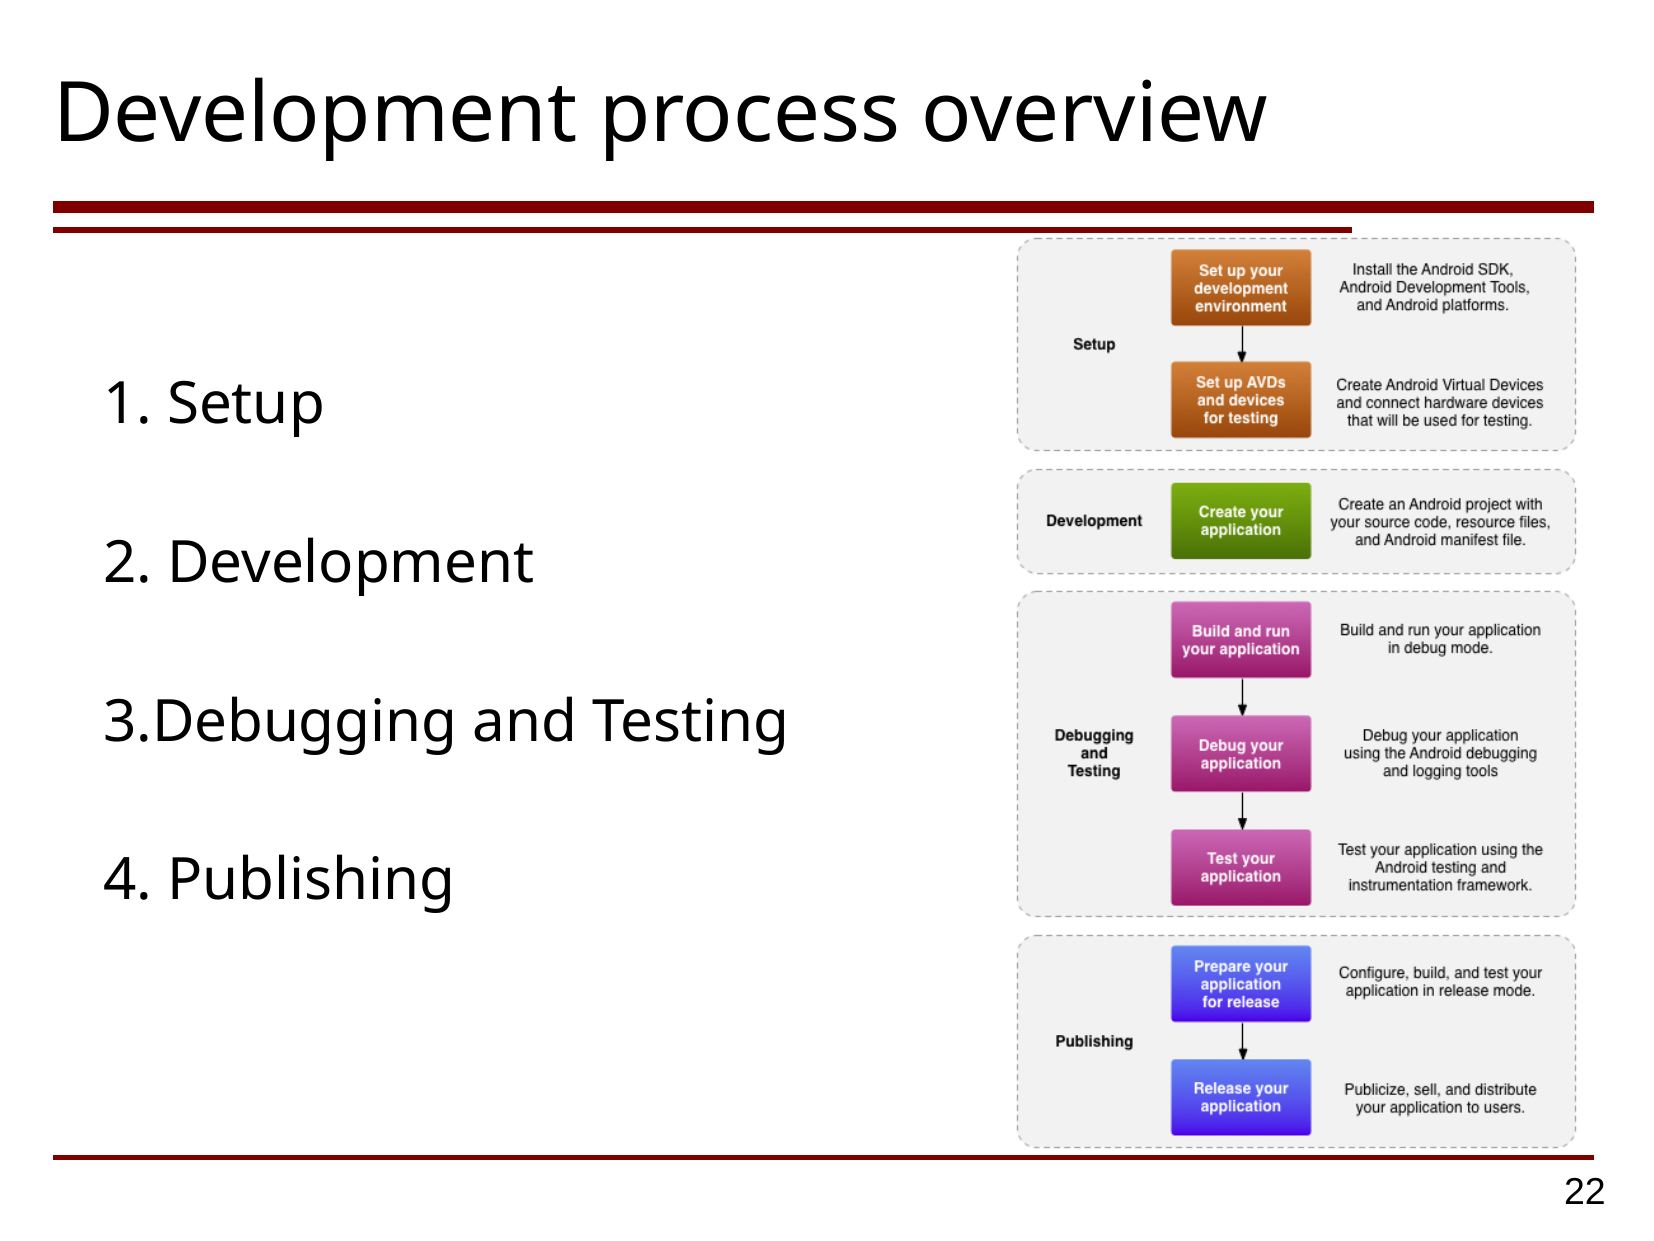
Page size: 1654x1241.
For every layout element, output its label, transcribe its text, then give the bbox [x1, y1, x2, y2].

subtitle Development process overview [53, 48, 1542, 172]
picture [1003, 224, 1589, 1155]
text_box <number> [35, 1163, 1654, 1221]
text_box Setup Development Debugging and Testing Publishing [88, 354, 857, 1072]
